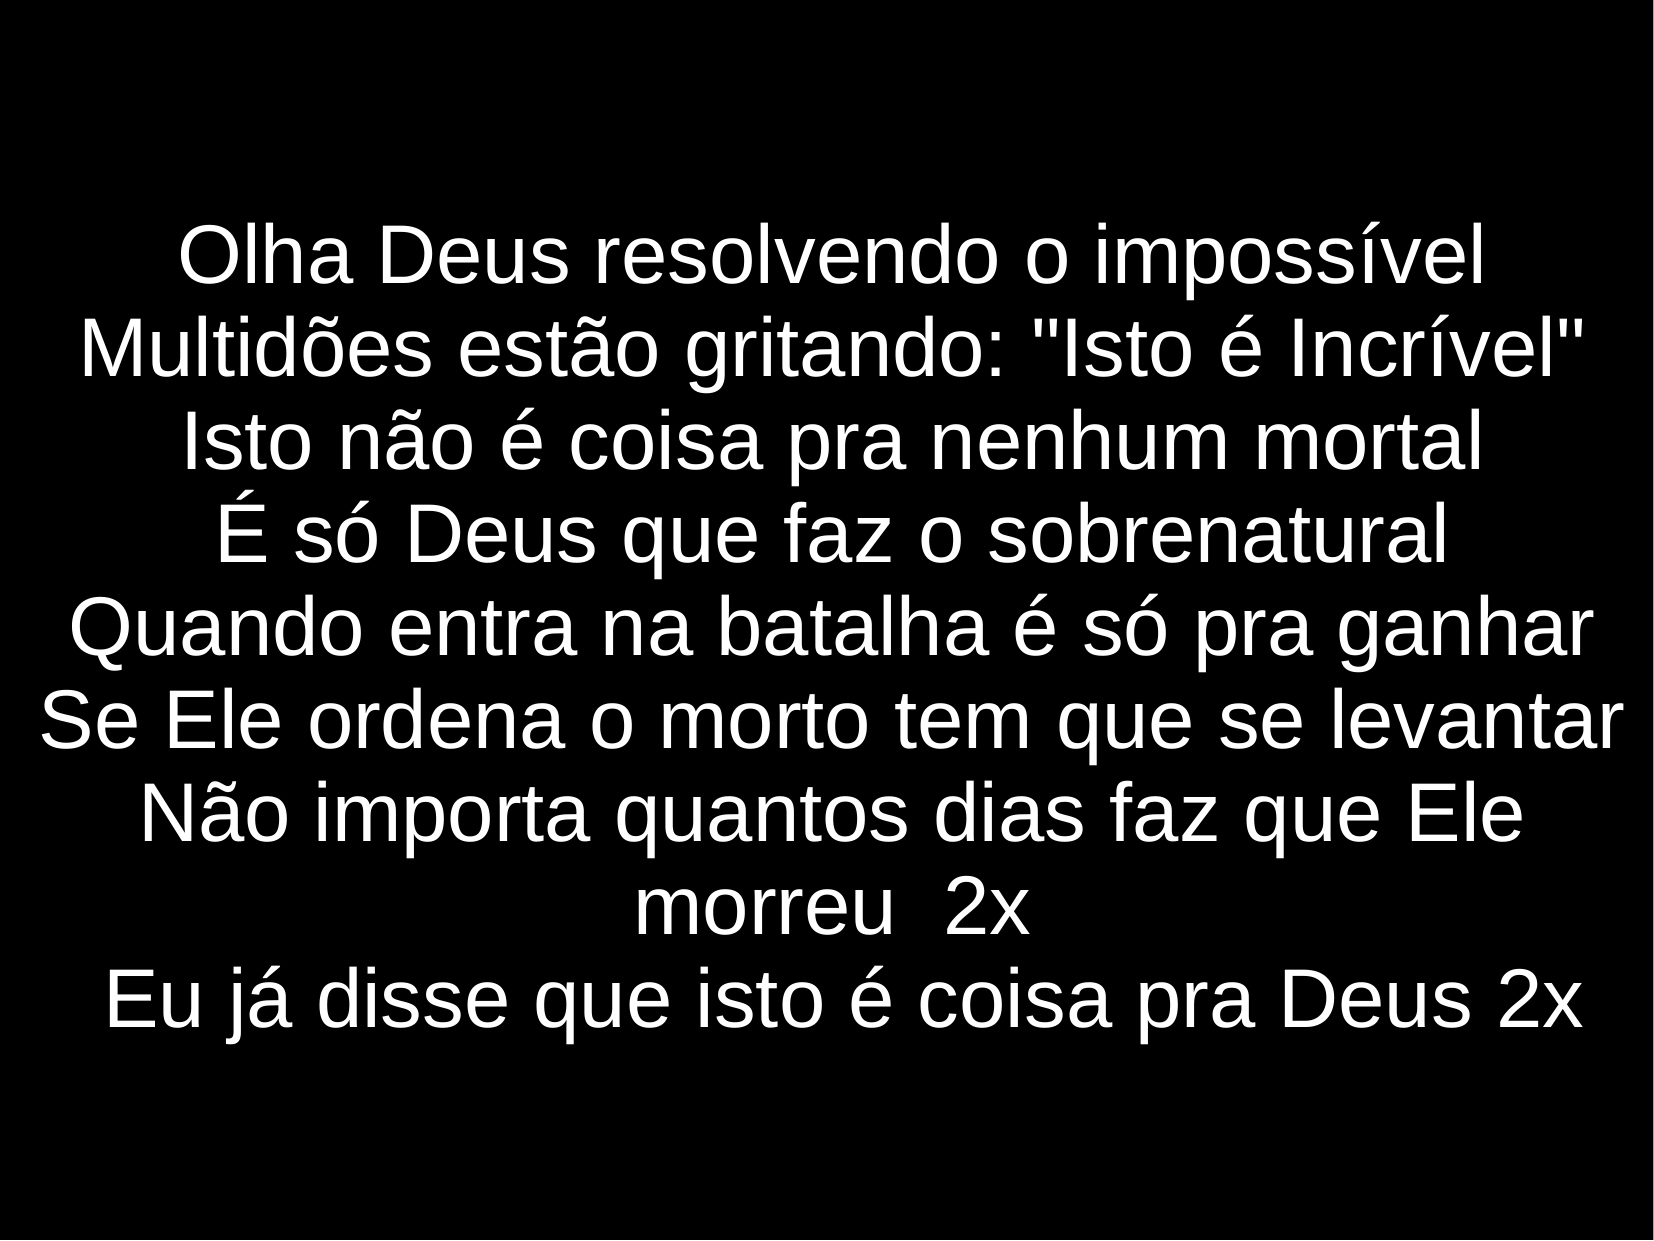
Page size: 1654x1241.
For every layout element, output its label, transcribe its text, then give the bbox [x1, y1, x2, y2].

subtitle Olha Deus resolvendo o impossível Multidões estão gritando: "Isto é Incrível" Isto não é coisa pra nenhum mortal É só Deus que faz o sobrenatural Quando entra na batalha é só pra ganhar Se Ele ordena o morto tem que se levantar Não importa quantos dias faz que Ele morreu 2x Eu já disse que isto é coisa pra Deus 2x [35, 49, 1630, 1205]
